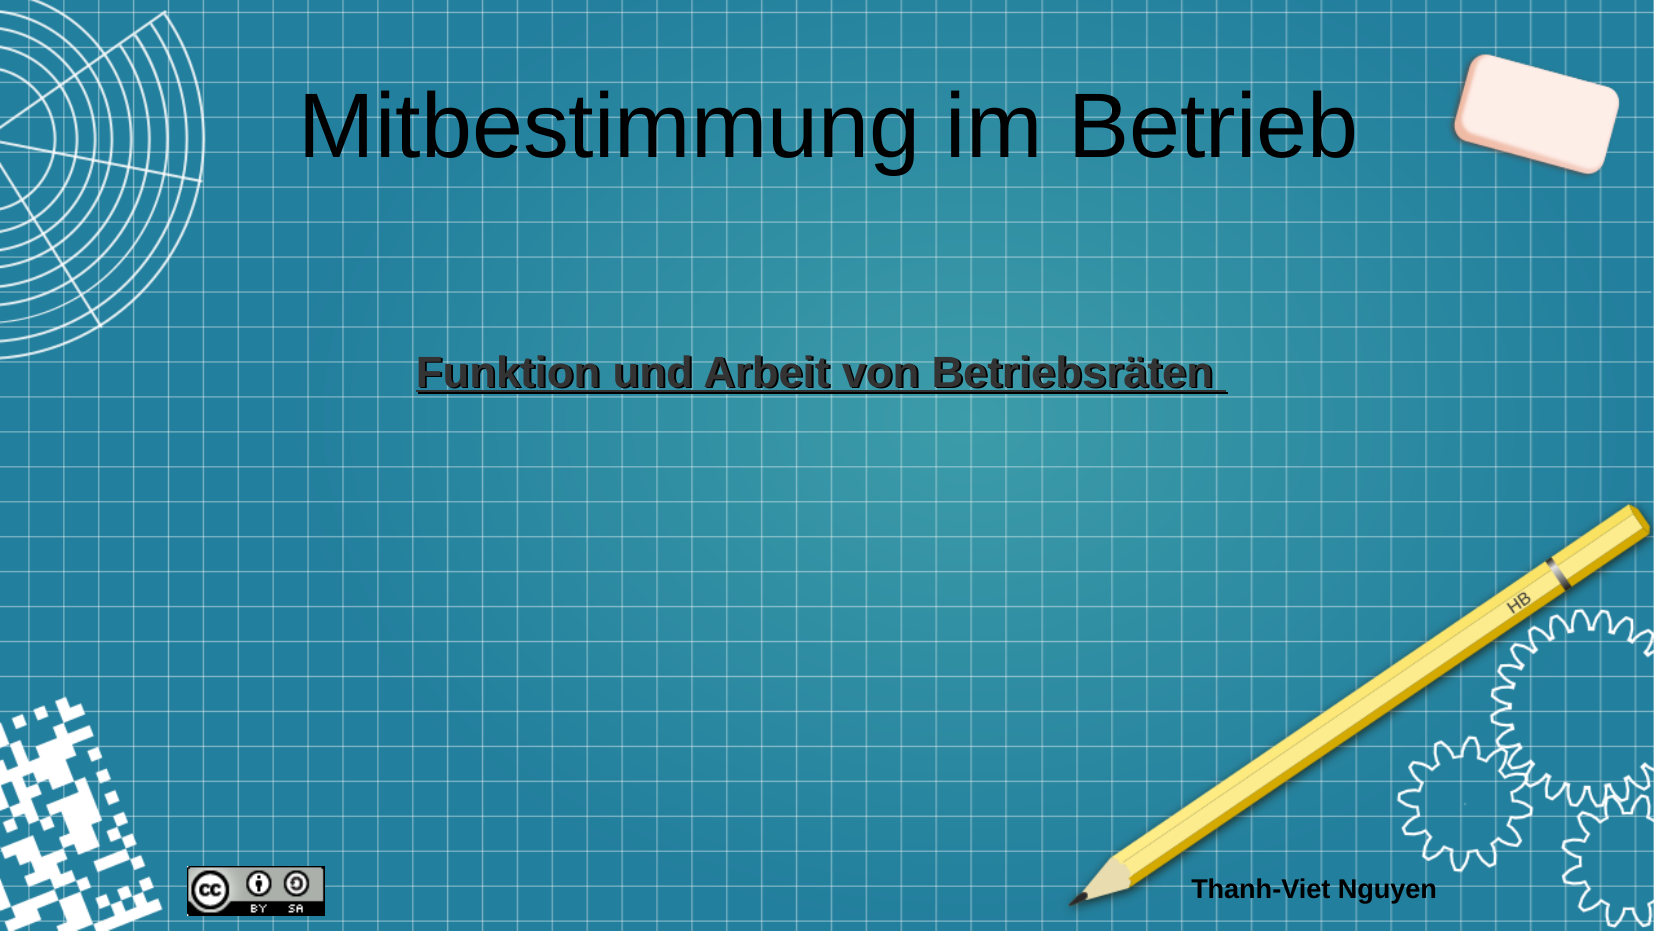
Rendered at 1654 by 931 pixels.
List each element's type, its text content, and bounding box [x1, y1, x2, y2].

subtitle Funktion und Arbeit von Betriebsräten [76, 301, 1565, 443]
title Mitbestimmung im Betrieb [147, 59, 1512, 192]
picture [0, 0, 1654, 931]
text_box Thanh-Viet Nguyen [974, 832, 1654, 931]
